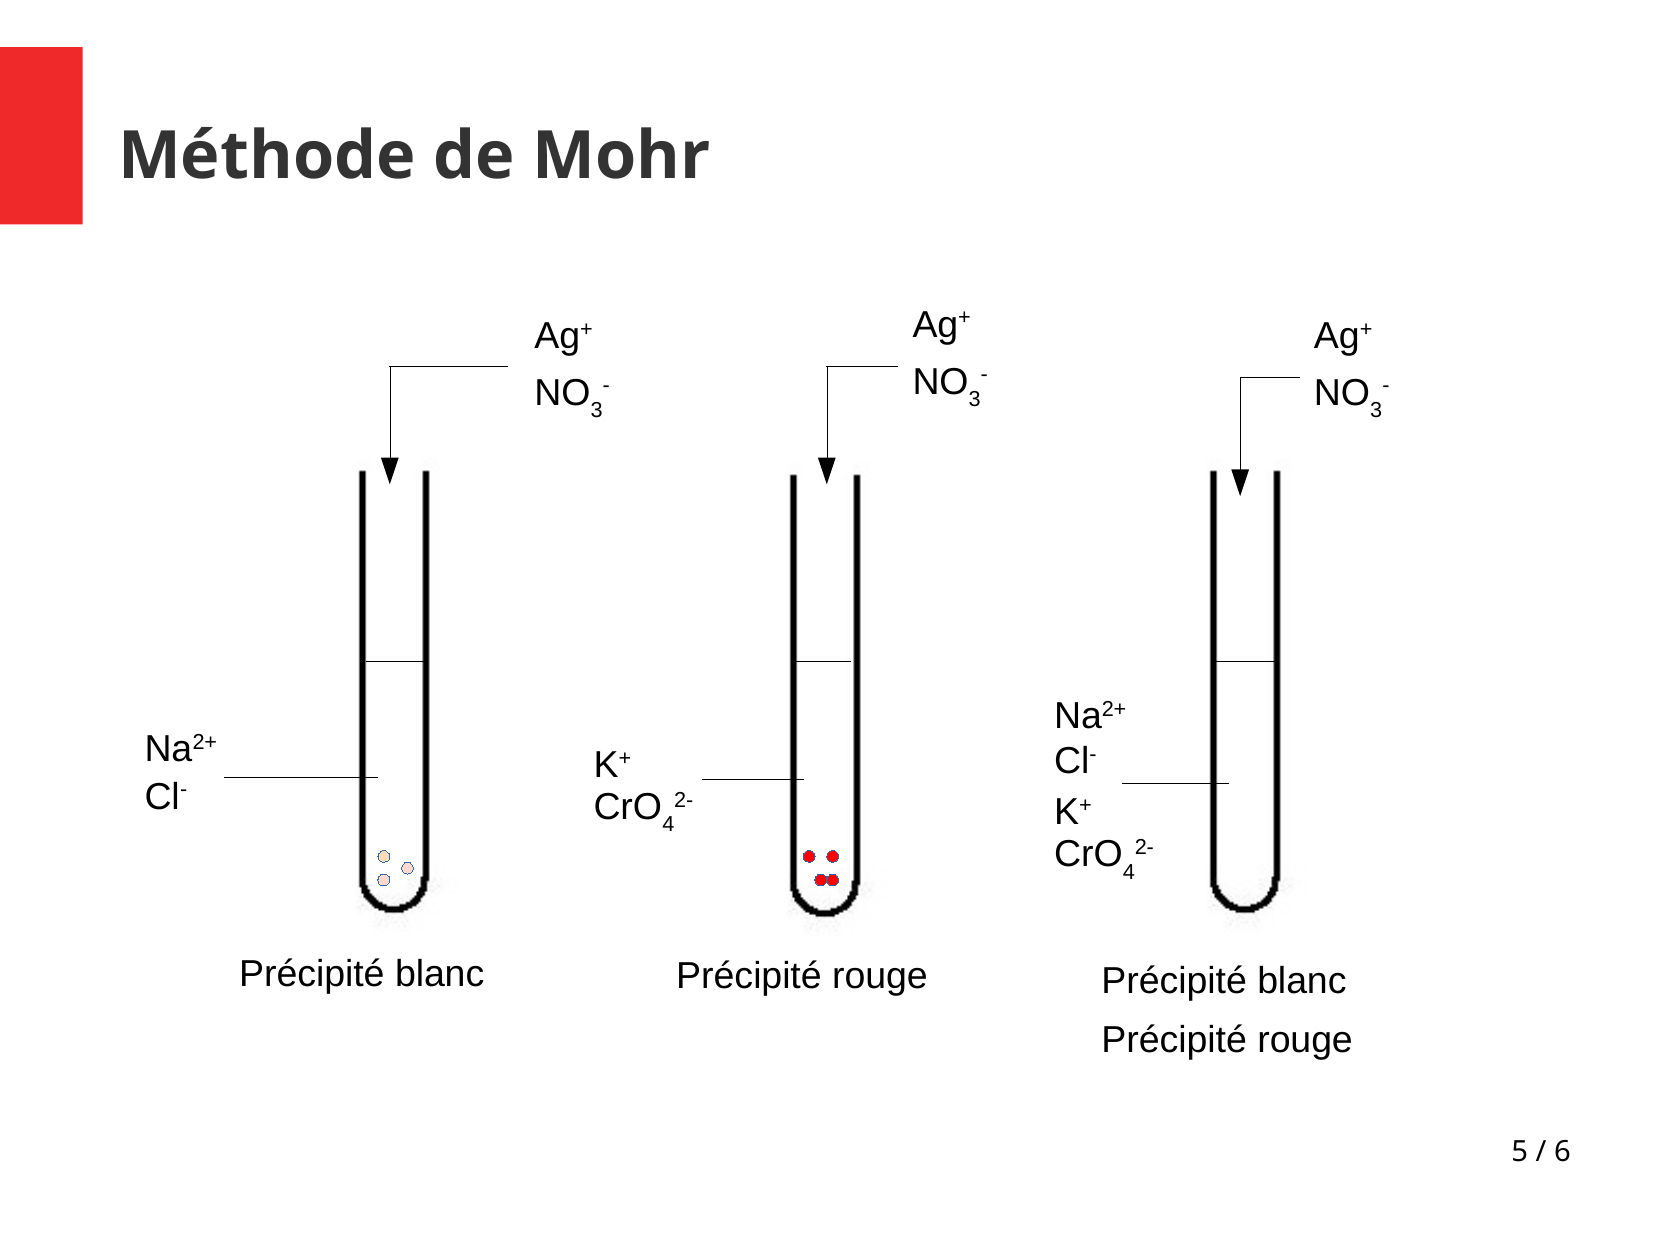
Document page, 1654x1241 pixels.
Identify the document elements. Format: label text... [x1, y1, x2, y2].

text_box Ag+ [1299, 307, 1406, 363]
text_box Cl- [1039, 745, 1134, 783]
text_box Précipité blanc [1086, 952, 1418, 1011]
picture [702, 429, 939, 946]
text_box K+ CrO42- [578, 736, 721, 886]
picture [1122, 425, 1359, 952]
text_box [377, 850, 390, 863]
title Méthode de Mohr [118, 49, 1571, 257]
text_box [377, 874, 390, 886]
text_box NO3- [897, 352, 1028, 461]
text_box NO3- [519, 363, 650, 472]
text_box Na2+ [1039, 687, 1182, 745]
text_box Précipité blanc [224, 944, 556, 1044]
text_box Précipité rouge [1086, 1011, 1418, 1111]
text_box [814, 874, 839, 886]
text_box K+ CrO42- [1039, 783, 1182, 934]
text_box [826, 850, 839, 863]
text_box Précipité rouge [661, 946, 993, 1046]
text_box [401, 862, 414, 875]
text_box [803, 850, 816, 863]
text_box Ag+ [897, 296, 1004, 352]
text_box Ag+ [519, 307, 626, 363]
text_box Cl- [129, 767, 225, 867]
text_box NO3- [1299, 363, 1430, 472]
text_box Na2+ [129, 720, 272, 777]
picture [271, 425, 508, 944]
